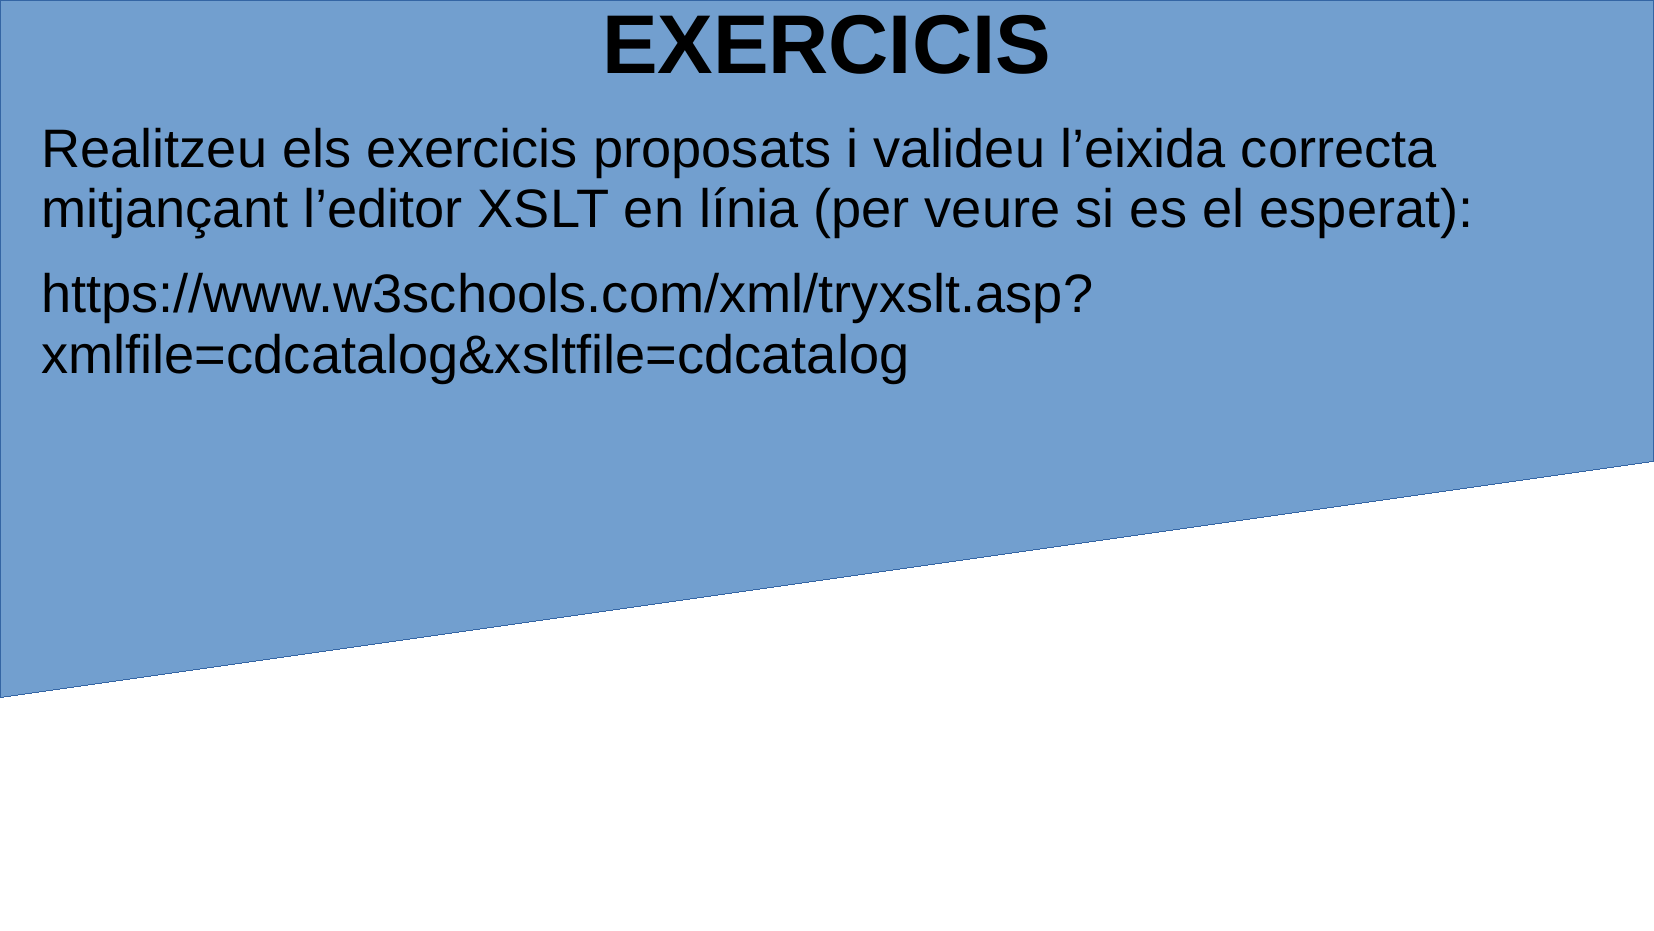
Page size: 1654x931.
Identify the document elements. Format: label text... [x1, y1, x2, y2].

list Realitzeu els exercicis proposats i valideu l’eixida correcta mitjançant l’editor XSLT en línia (per veure si es el esperat): https://www.w3schools.com/xml/tryxslt.asp?xmlfile=cdcatalog&xsltfile=cdcatalog [0, 118, 1654, 931]
title EXERCICIS [29, 0, 1625, 118]
